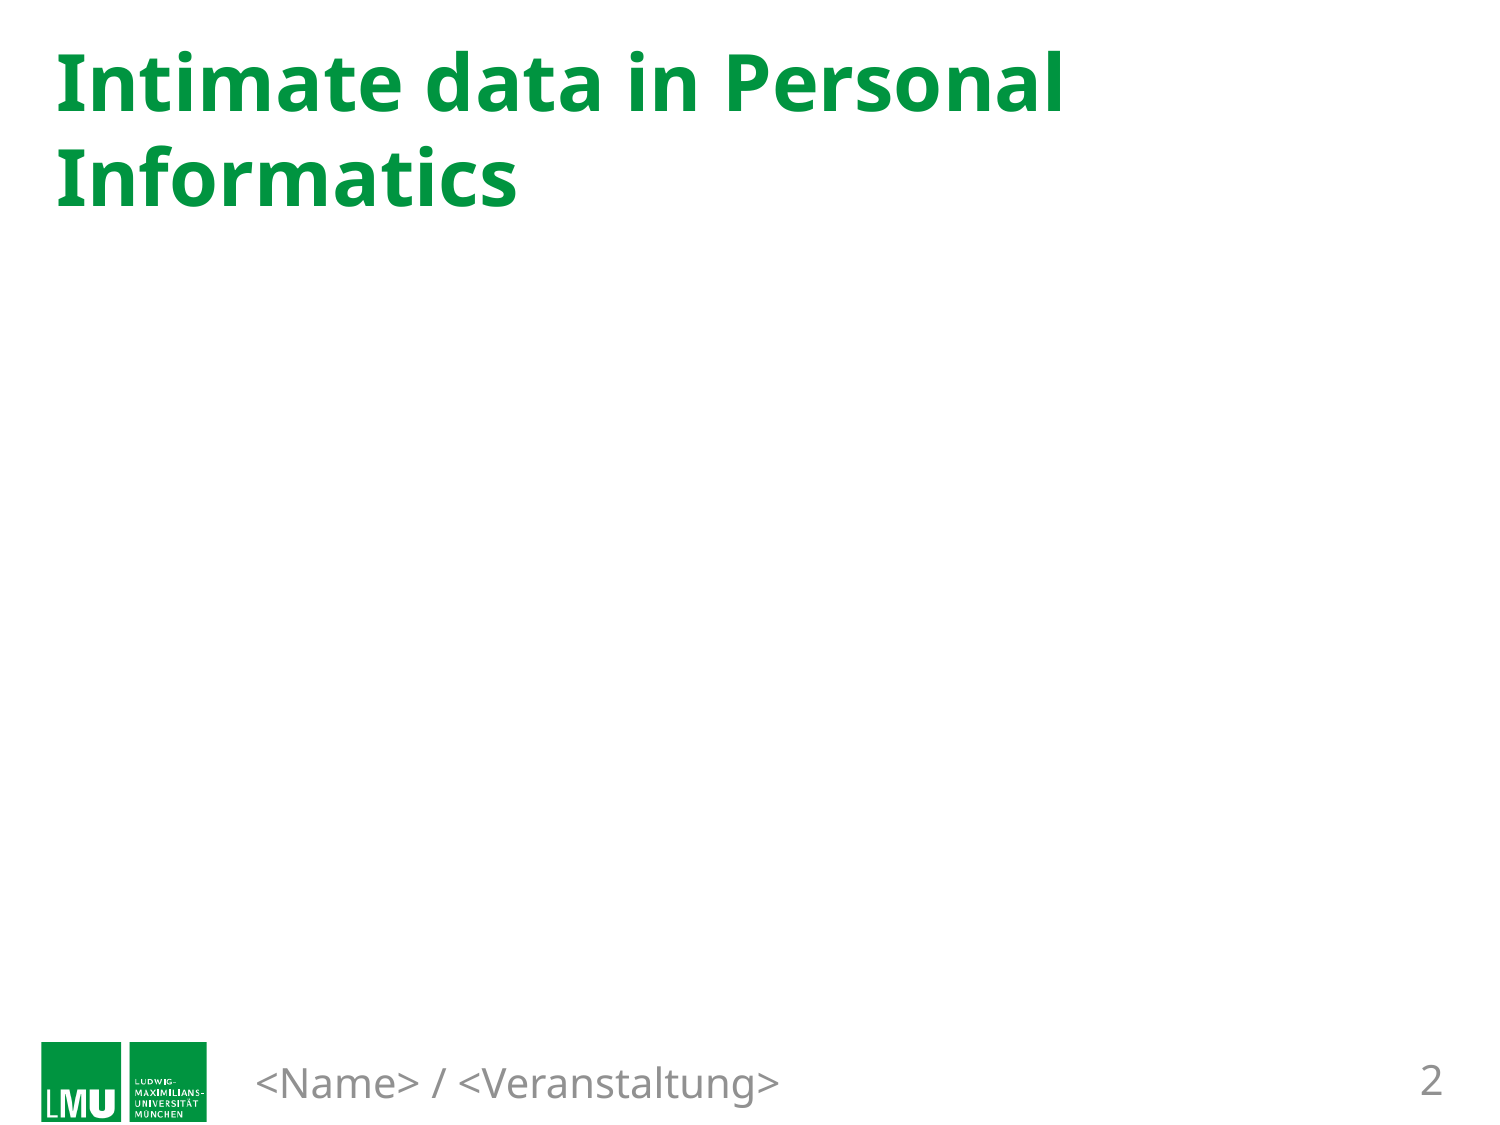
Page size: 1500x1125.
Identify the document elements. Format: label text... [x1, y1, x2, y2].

footer <Name> / <Veranstaltung> [240, 1046, 963, 1117]
title Intimate data in Personal Informatics [41, 37, 1459, 217]
slide_number <number> [1014, 1046, 1459, 1117]
